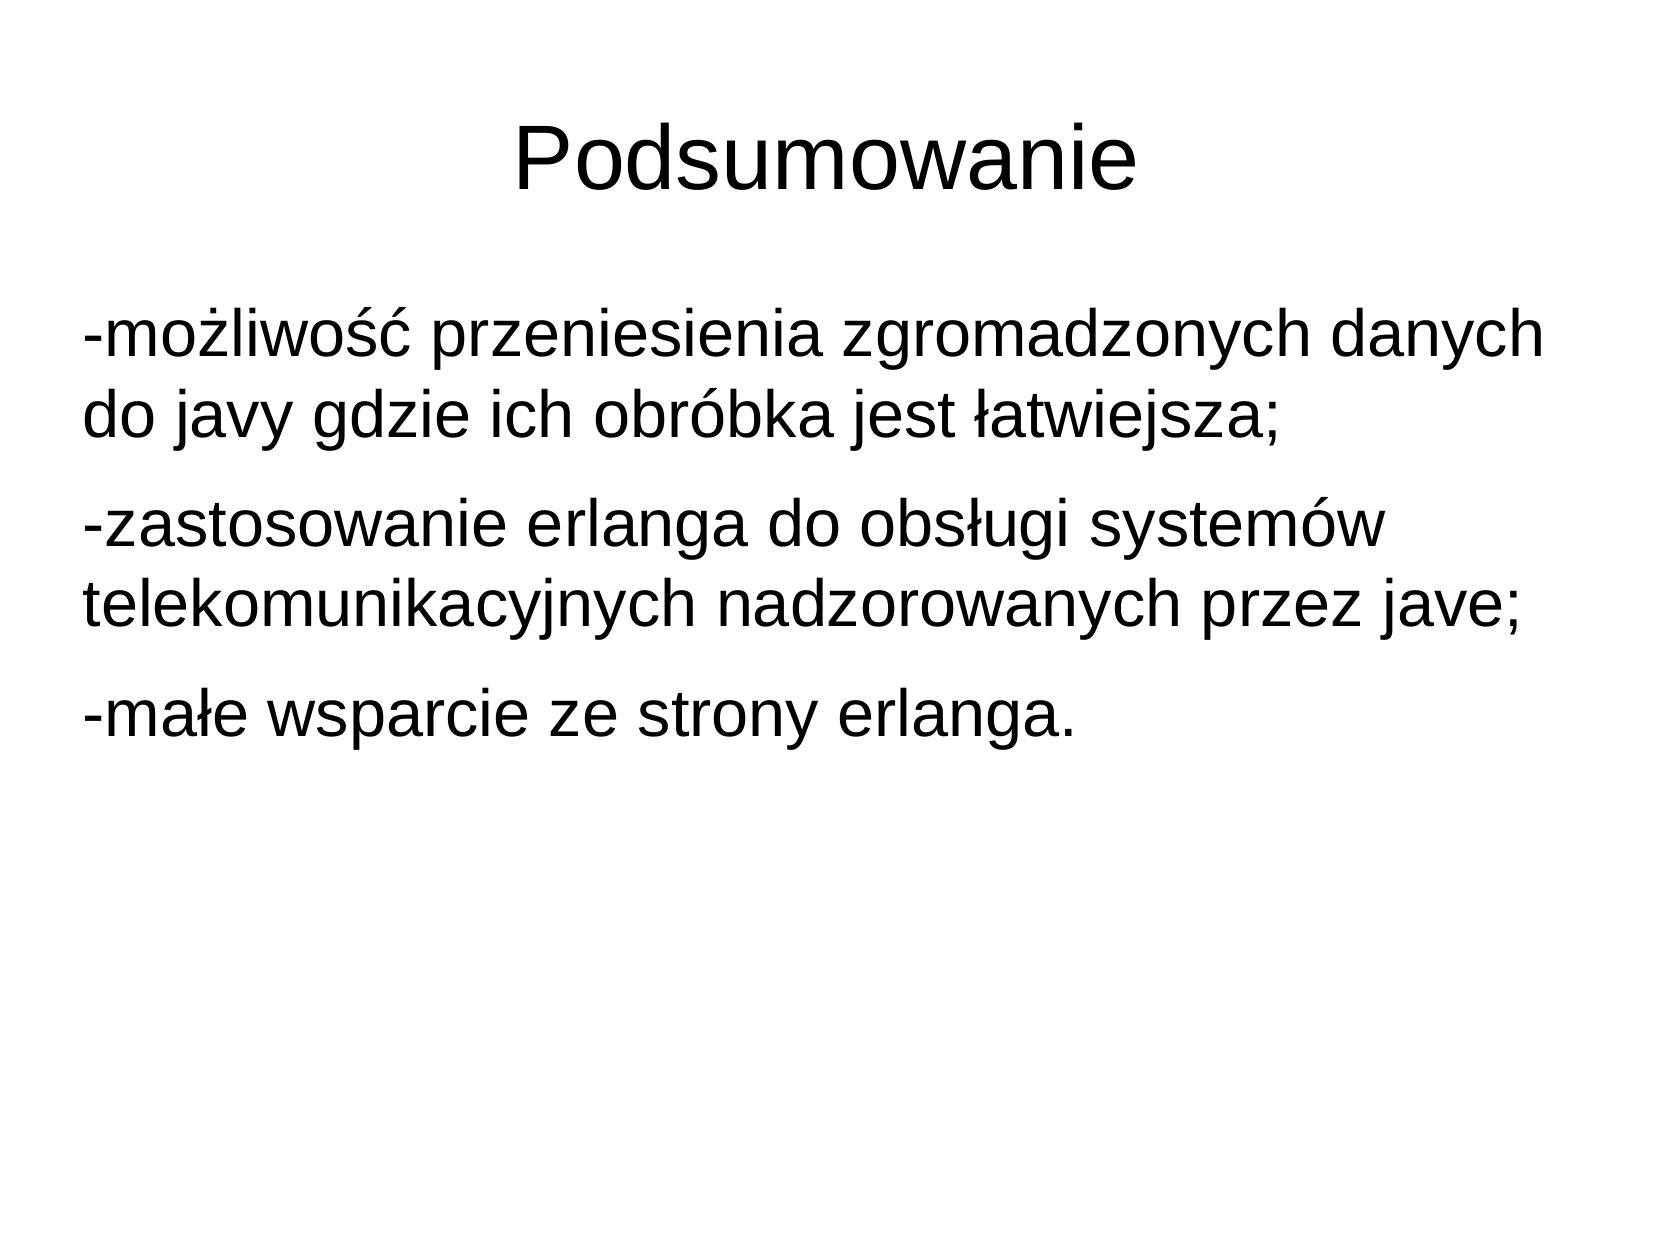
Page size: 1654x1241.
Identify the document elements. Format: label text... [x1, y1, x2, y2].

title Podsumowanie [82, 49, 1571, 257]
list -możliwość przeniesienia zgromadzonych danych do javy gdzie ich obróbka jest łatwiejsza; -zastosowanie erlanga do obsługi systemów telekomunikacyjnych nadzorowanych przez jave; -małe wsparcie ze strony erlanga. [82, 290, 1571, 1109]
